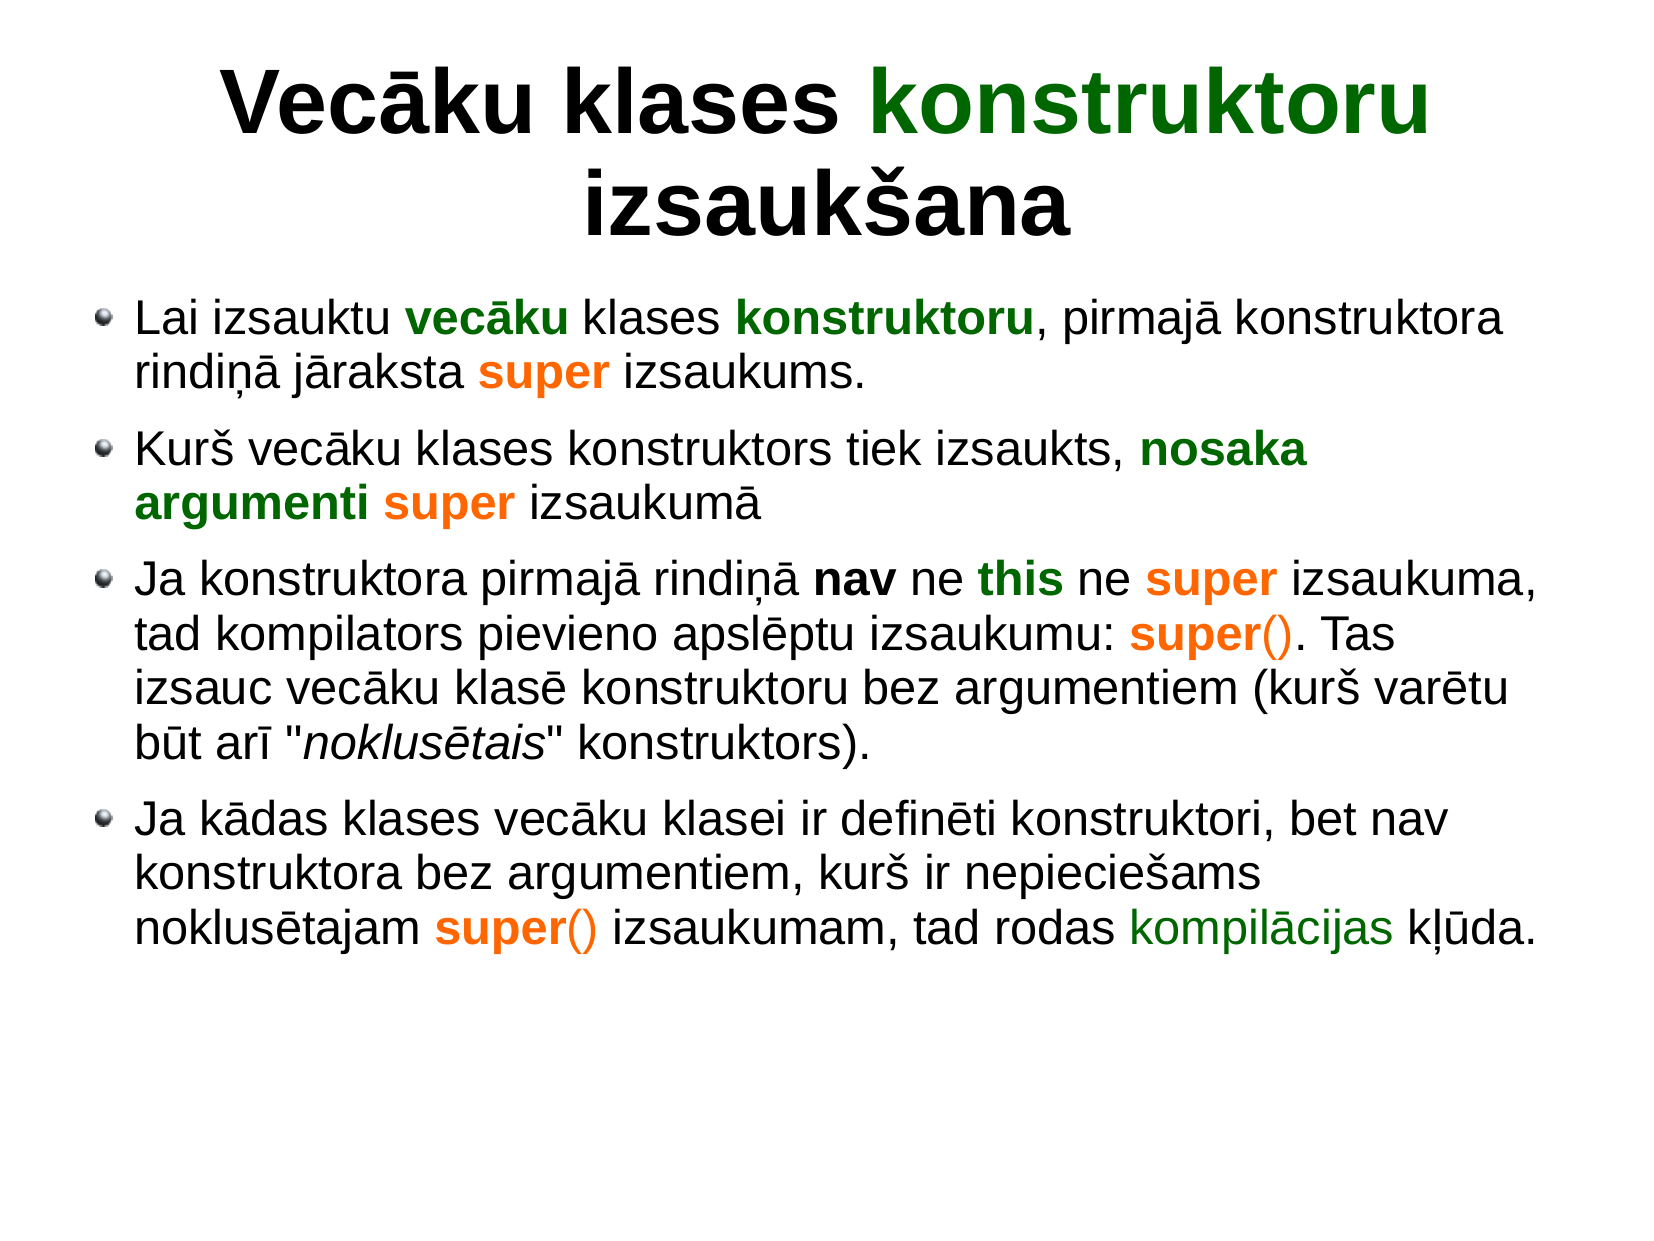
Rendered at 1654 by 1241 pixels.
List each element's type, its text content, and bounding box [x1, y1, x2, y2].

title Vecāku klases konstruktoru izsaukšana [82, 49, 1571, 257]
list Lai izsauktu vecāku klases konstruktoru, pirmajā konstruktora rindiņā jāraksta super izsaukums. Kurš vecāku klases konstruktors tiek izsaukts, nosaka argumenti super izsaukumā Ja konstruktora pirmajā rindiņā nav ne this ne super izsaukuma, tad kompilators pievieno apslēptu izsaukumu: super(). Tas izsauc vecāku klasē konstruktoru bez argumentiem (kurš varētu būt arī "noklusētais" konstruktors). Ja kādas klases vecāku klasei ir definēti konstruktori, bet nav konstruktora bez argumentiem, kurš ir nepieciešams noklusētajam super() izsaukumam, tad rodas kompilācijas kļūda. [82, 290, 1538, 1010]
